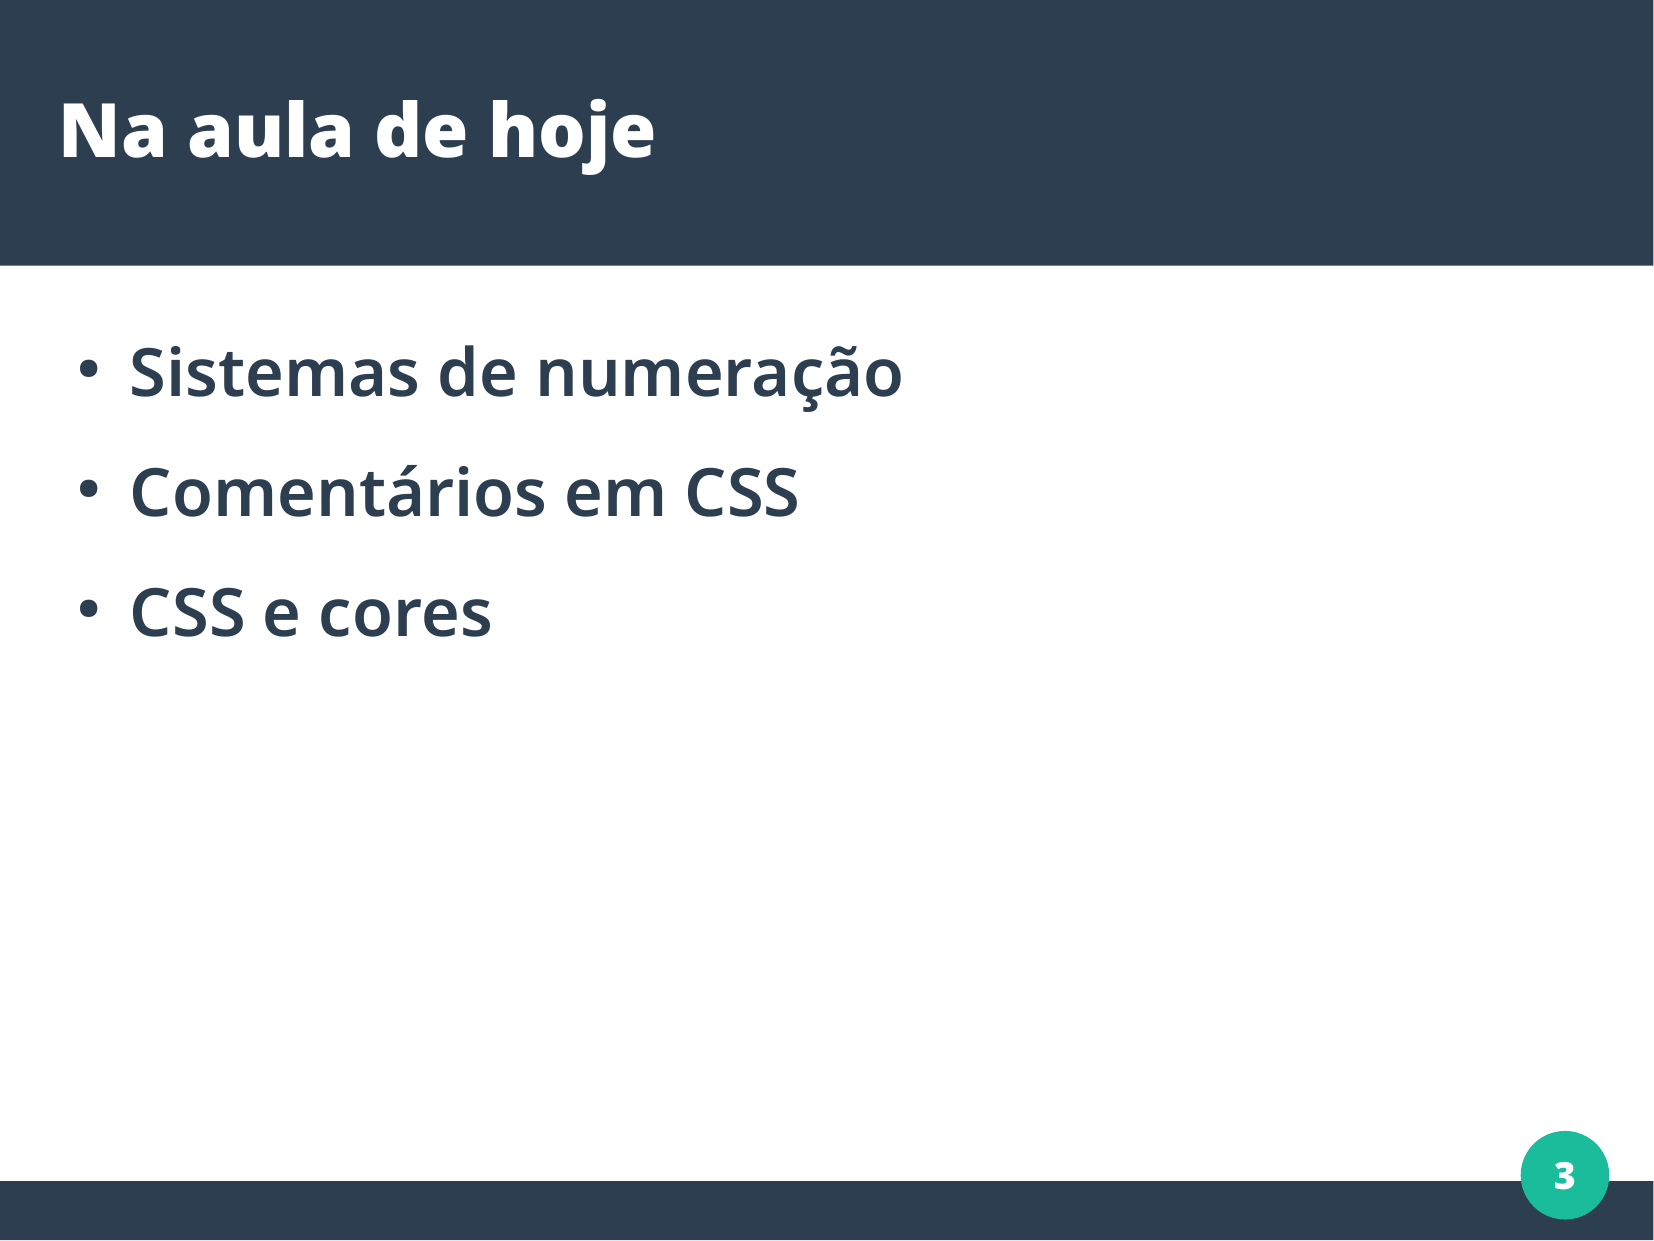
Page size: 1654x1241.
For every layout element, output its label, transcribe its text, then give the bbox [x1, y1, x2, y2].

title Na aula de hoje [59, 49, 1595, 207]
list Sistemas de numeração Comentários em CSS CSS e cores [59, 324, 1595, 1152]
